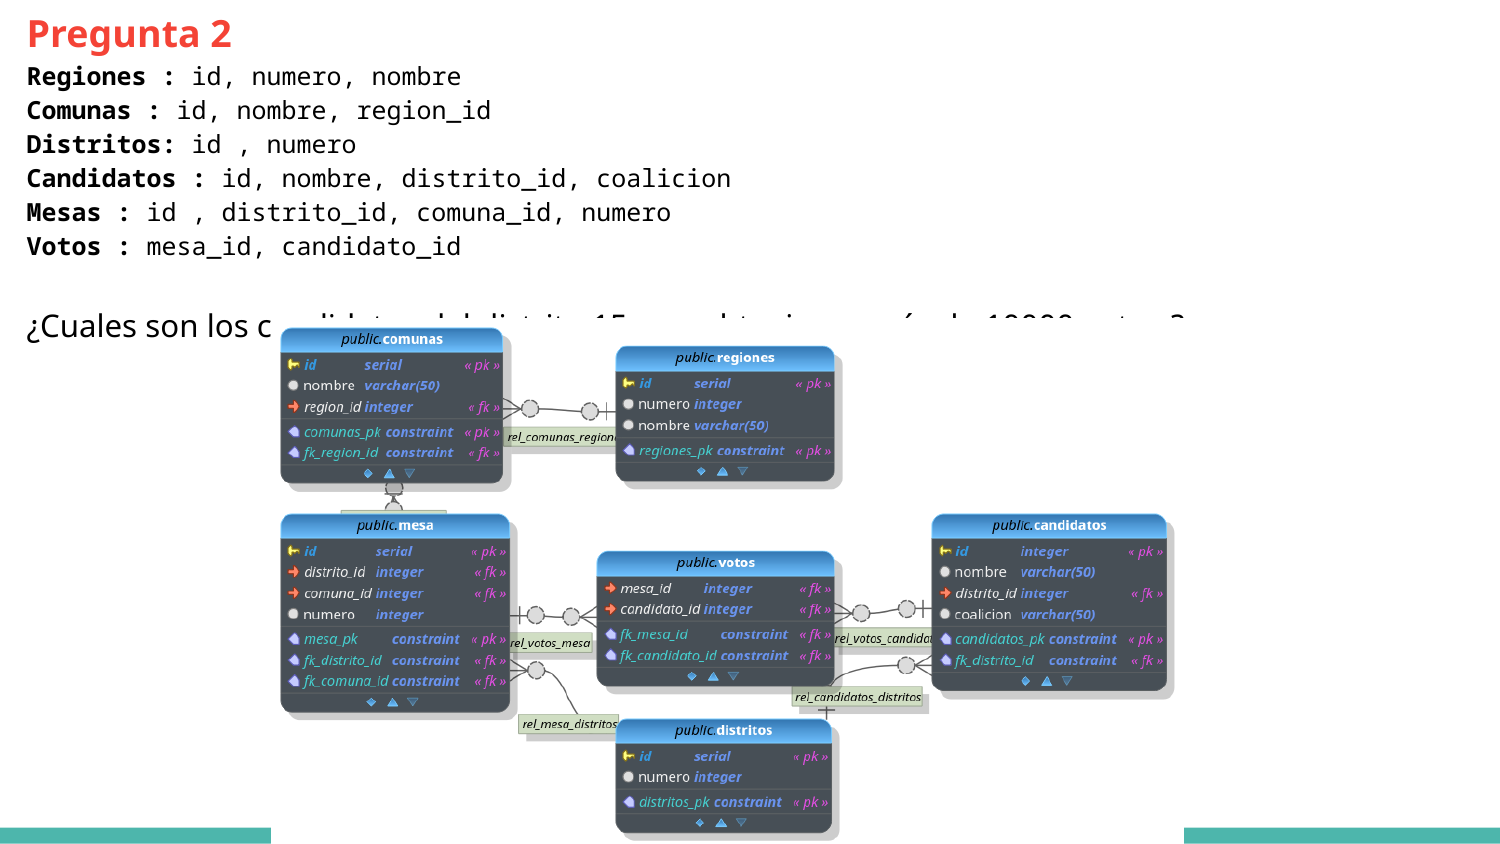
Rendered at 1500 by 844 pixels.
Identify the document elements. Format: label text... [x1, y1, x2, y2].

picture [271, 318, 1184, 844]
text_box Pregunta 2 Regiones : id, numero, nombre Comunas : id, nombre, region_id Distritos: id , numero Candidatos : id, nombre, distrito_id, coalicion Mesas : id , distrito_id, comuna_id, numero Votos : mesa_id, candidato_id ¿Cuales son los candidatos del distrito 15 que obtuvieron más de 10000 votos ? [11, 0, 1465, 844]
